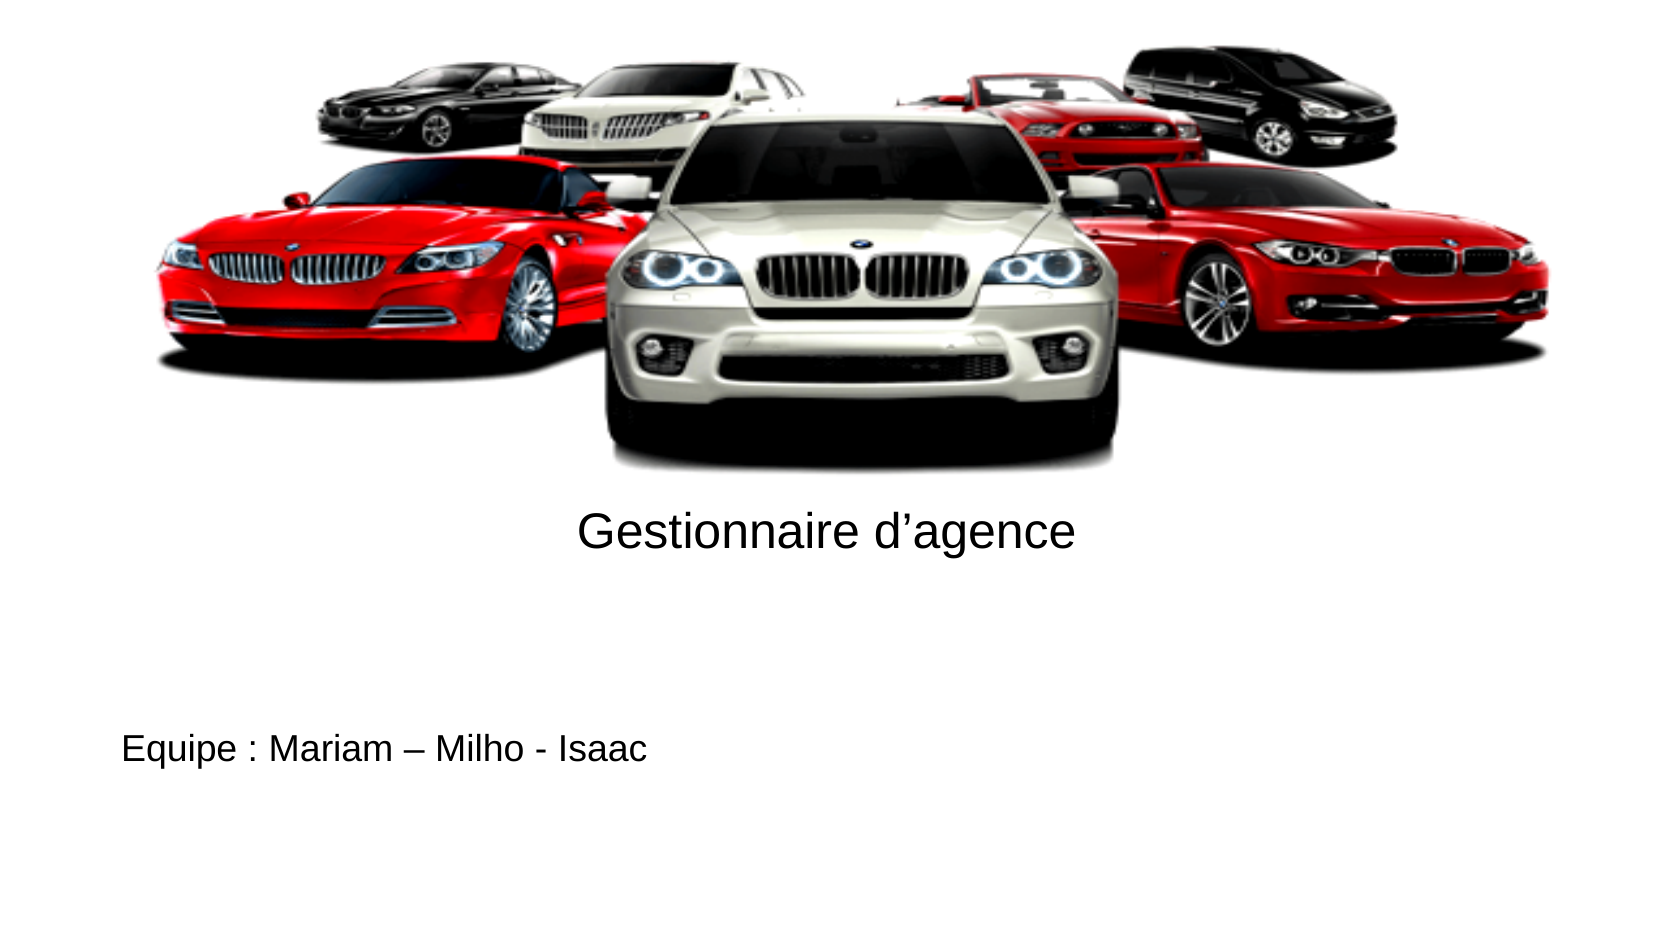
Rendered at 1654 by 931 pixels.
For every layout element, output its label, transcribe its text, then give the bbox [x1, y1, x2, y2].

text_box Equipe : Mariam – Milho - Isaac [106, 720, 1512, 886]
subtitle Gestionnaire d’agence [82, 442, 1571, 621]
picture [129, 28, 1562, 442]
